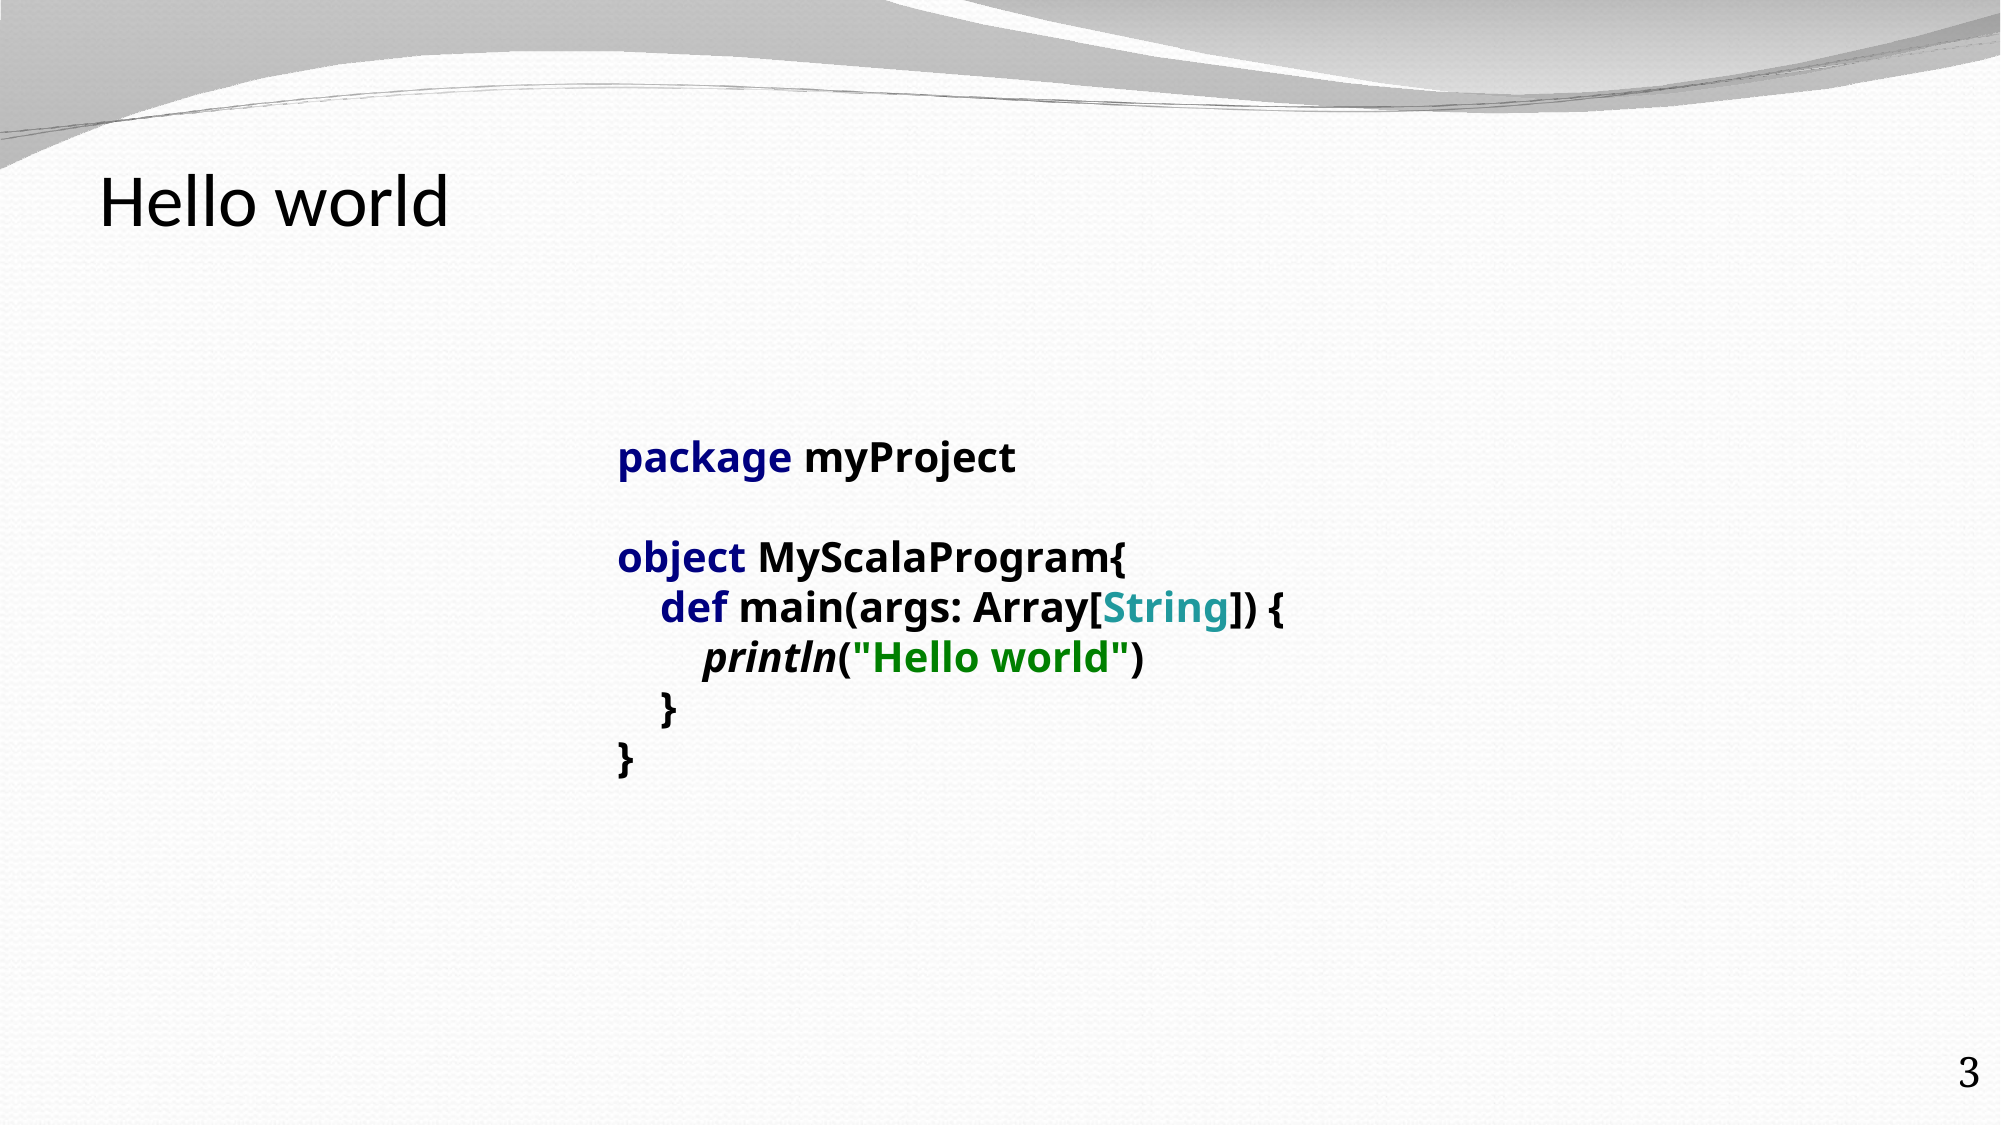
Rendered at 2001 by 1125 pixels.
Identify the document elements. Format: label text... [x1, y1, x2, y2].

text_box package myProject object MyScalaProgram{ def main(args: Array[String]) { println("Hello world") } } [602, 423, 1312, 934]
picture [0, 0, 2001, 1125]
text_box <numéro> [1813, 1042, 1981, 1103]
title Hello world [99, 54, 1985, 242]
